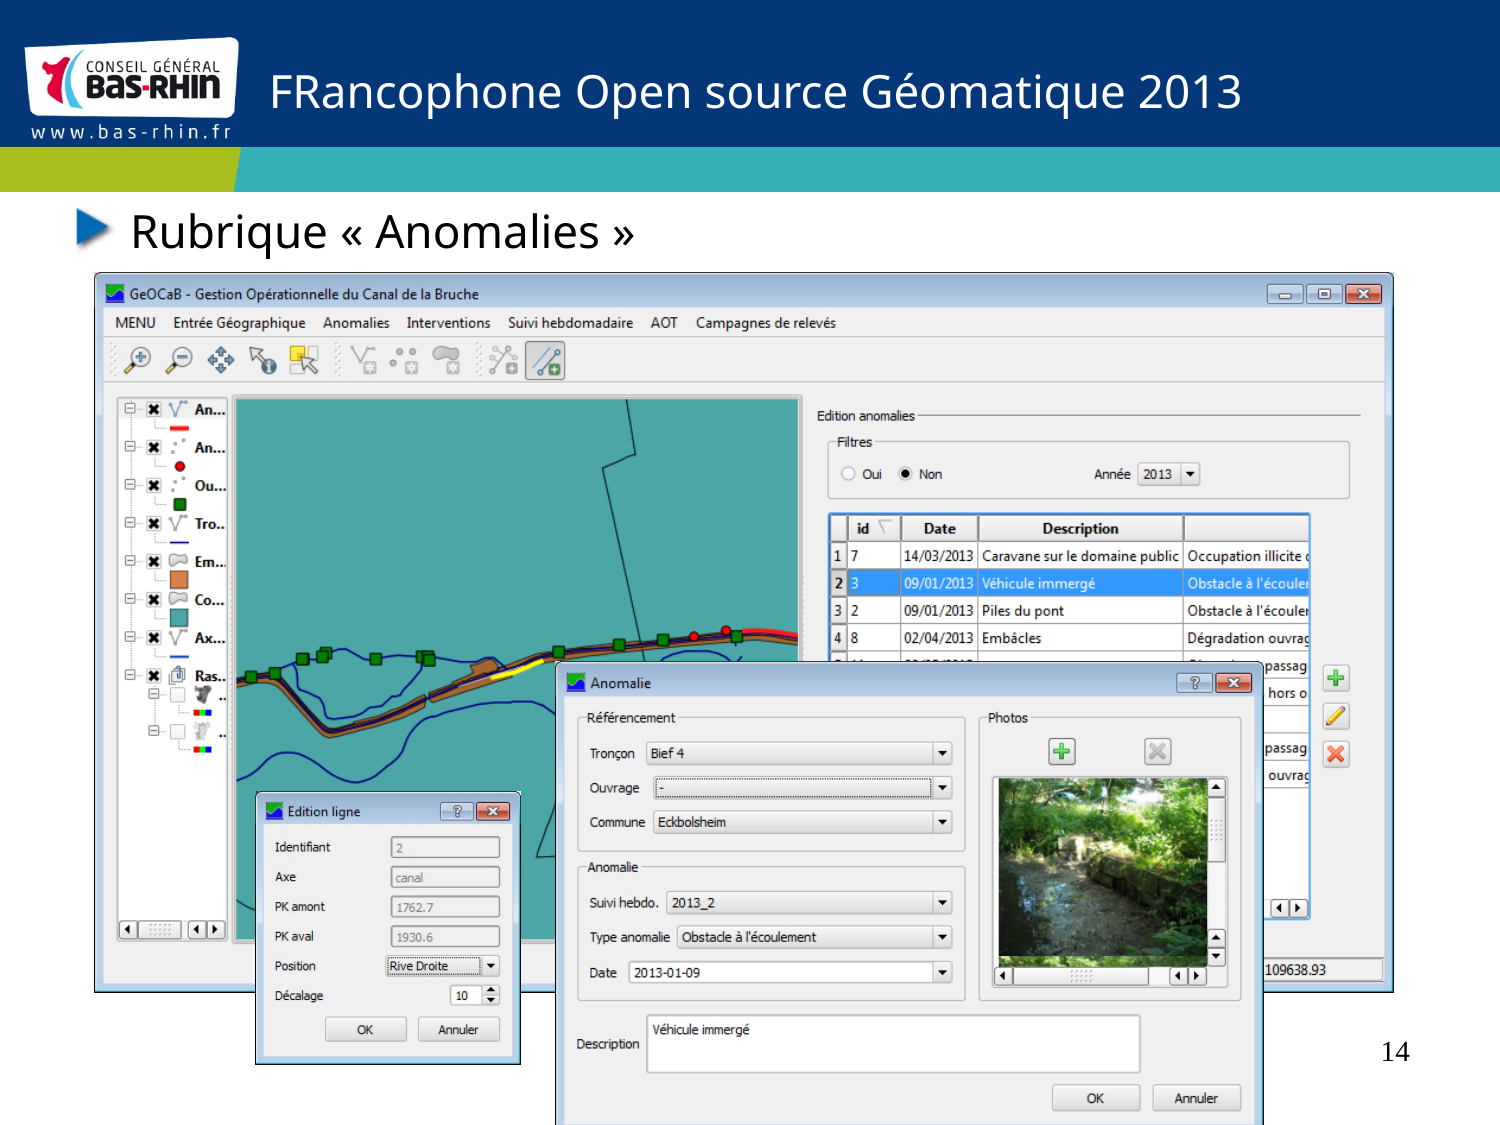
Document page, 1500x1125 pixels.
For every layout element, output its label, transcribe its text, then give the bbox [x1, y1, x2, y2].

picture [0, 0, 1500, 192]
list Rubrique « Anomalies » [59, 194, 1410, 272]
title FRancophone Open source Géomatique 2013 [253, 30, 1471, 149]
picture [94, 272, 1394, 1125]
